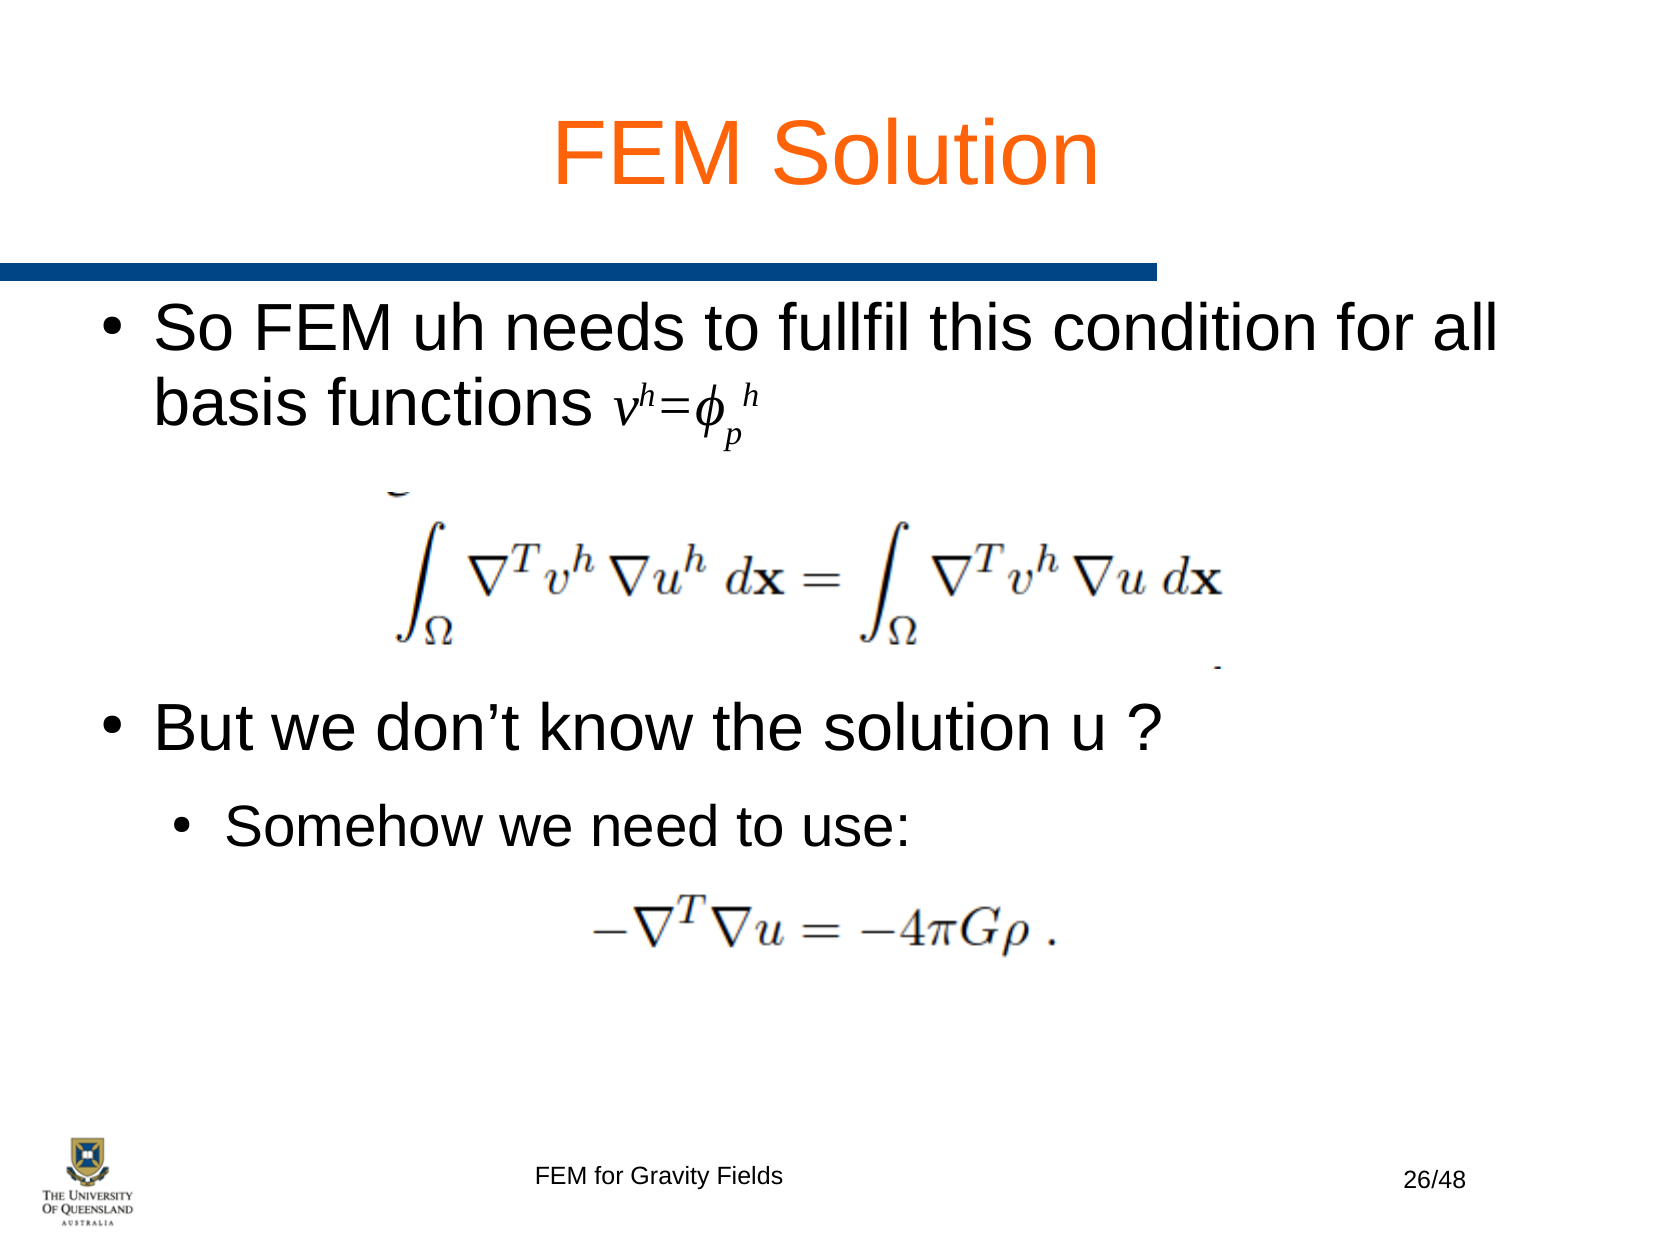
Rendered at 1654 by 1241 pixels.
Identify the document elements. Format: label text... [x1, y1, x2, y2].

picture [352, 492, 1267, 669]
picture [538, 857, 1125, 988]
picture [35, 1133, 142, 1235]
list So FEM uh needs to fullfil this condition for all basis functions vh=ϕph But we don’t know the solution u ? Somehow we need to use: [82, 290, 1571, 1010]
title FEM Solution [82, 49, 1571, 257]
